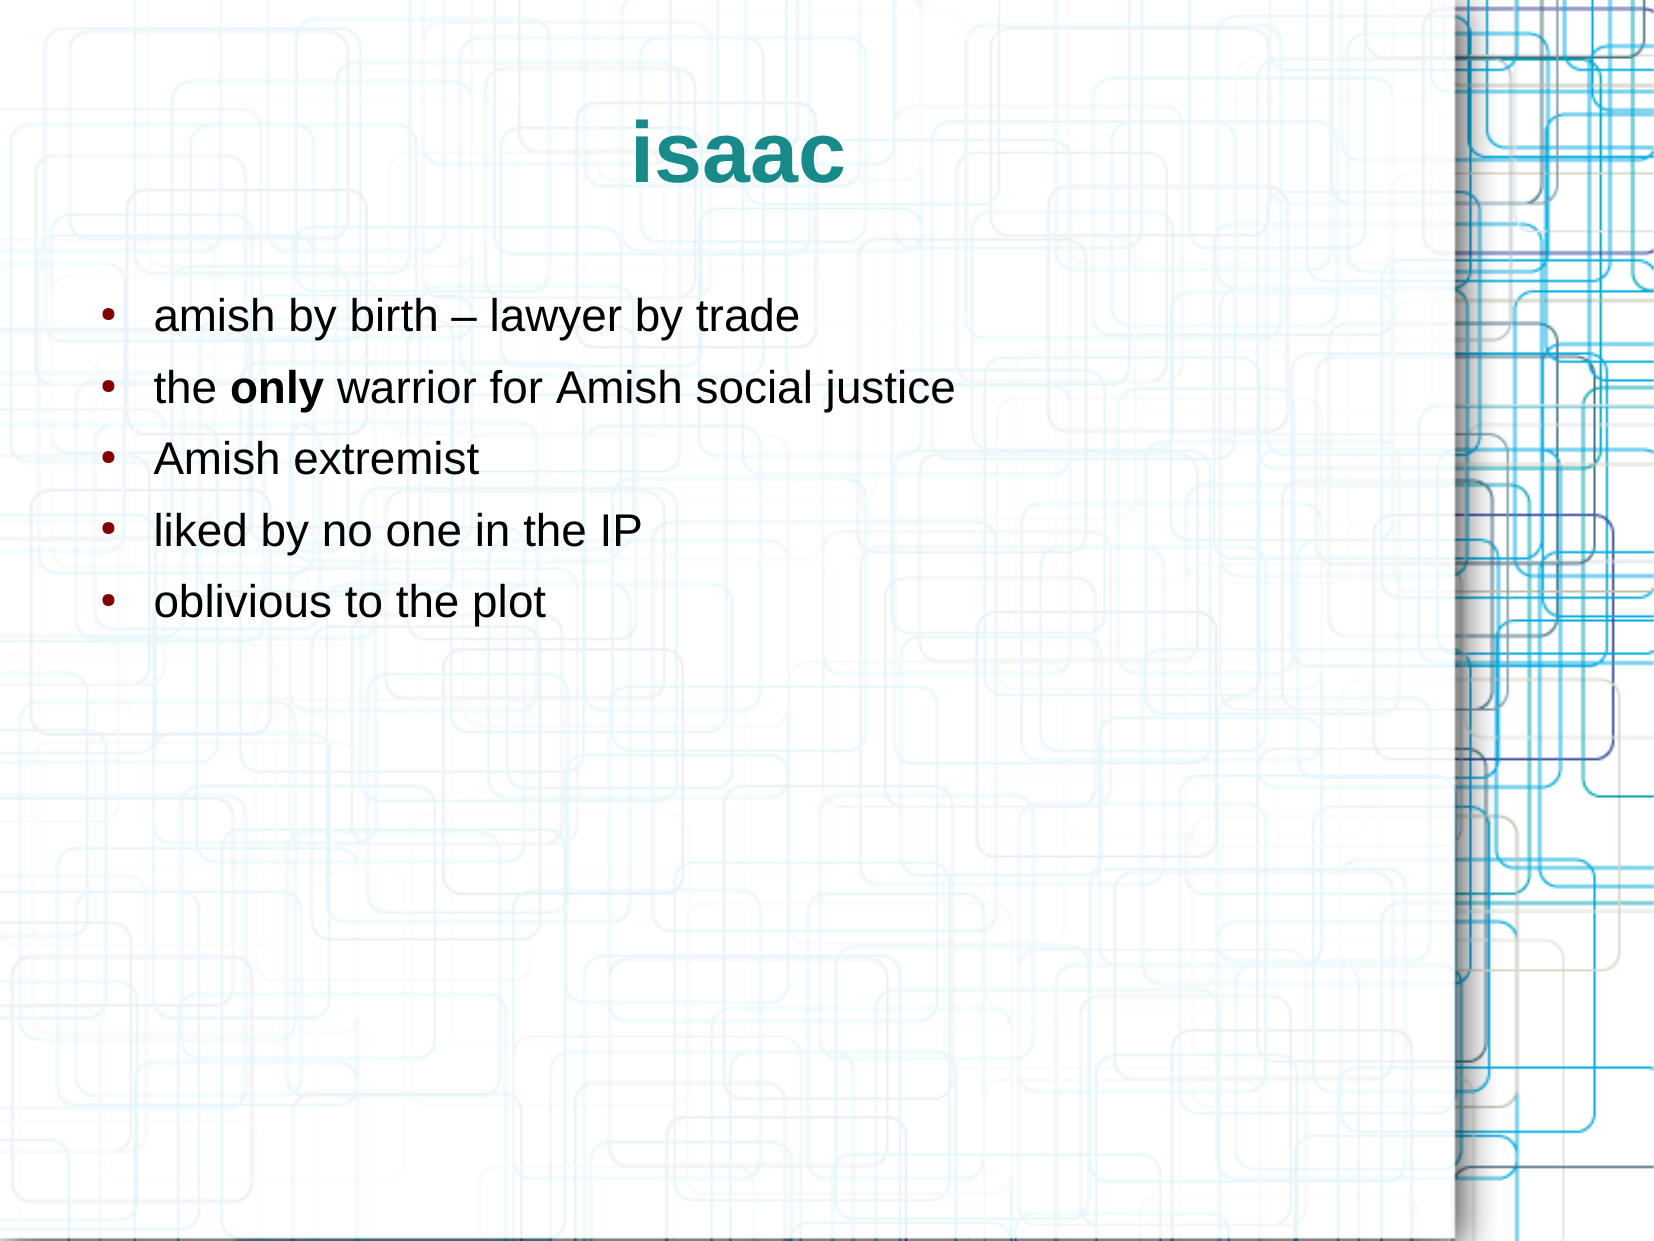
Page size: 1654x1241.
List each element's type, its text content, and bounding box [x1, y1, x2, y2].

title isaac [59, 49, 1418, 257]
picture [0, 0, 1654, 1241]
list amish by birth – lawyer by trade the only warrior for Amish social justice Amish extremist liked by no one in the IP oblivious to the plot [82, 290, 1418, 1109]
